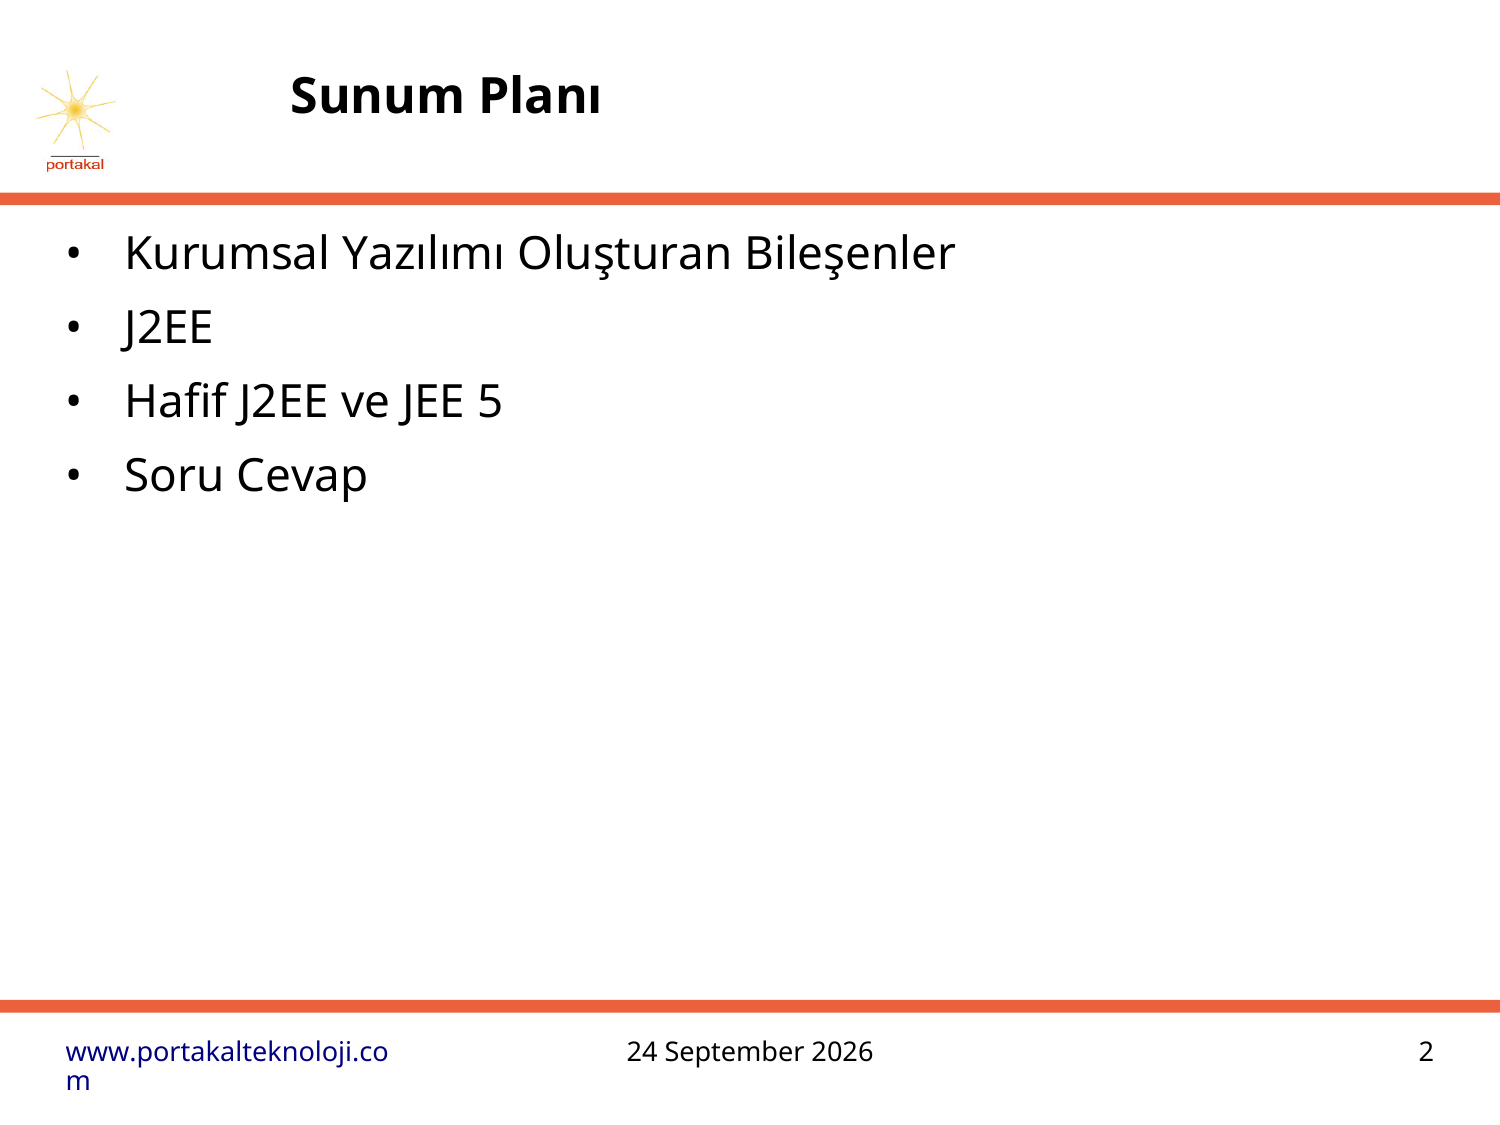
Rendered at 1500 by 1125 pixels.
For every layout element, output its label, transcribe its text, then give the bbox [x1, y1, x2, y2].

list Kurumsal Yazılımı Oluşturan Bileşenler J2EE Hafif J2EE ve JEE 5 Soru Cevap [50, 212, 1450, 888]
picture [29, 5, 120, 184]
title Sunum Planı [275, 0, 1450, 188]
